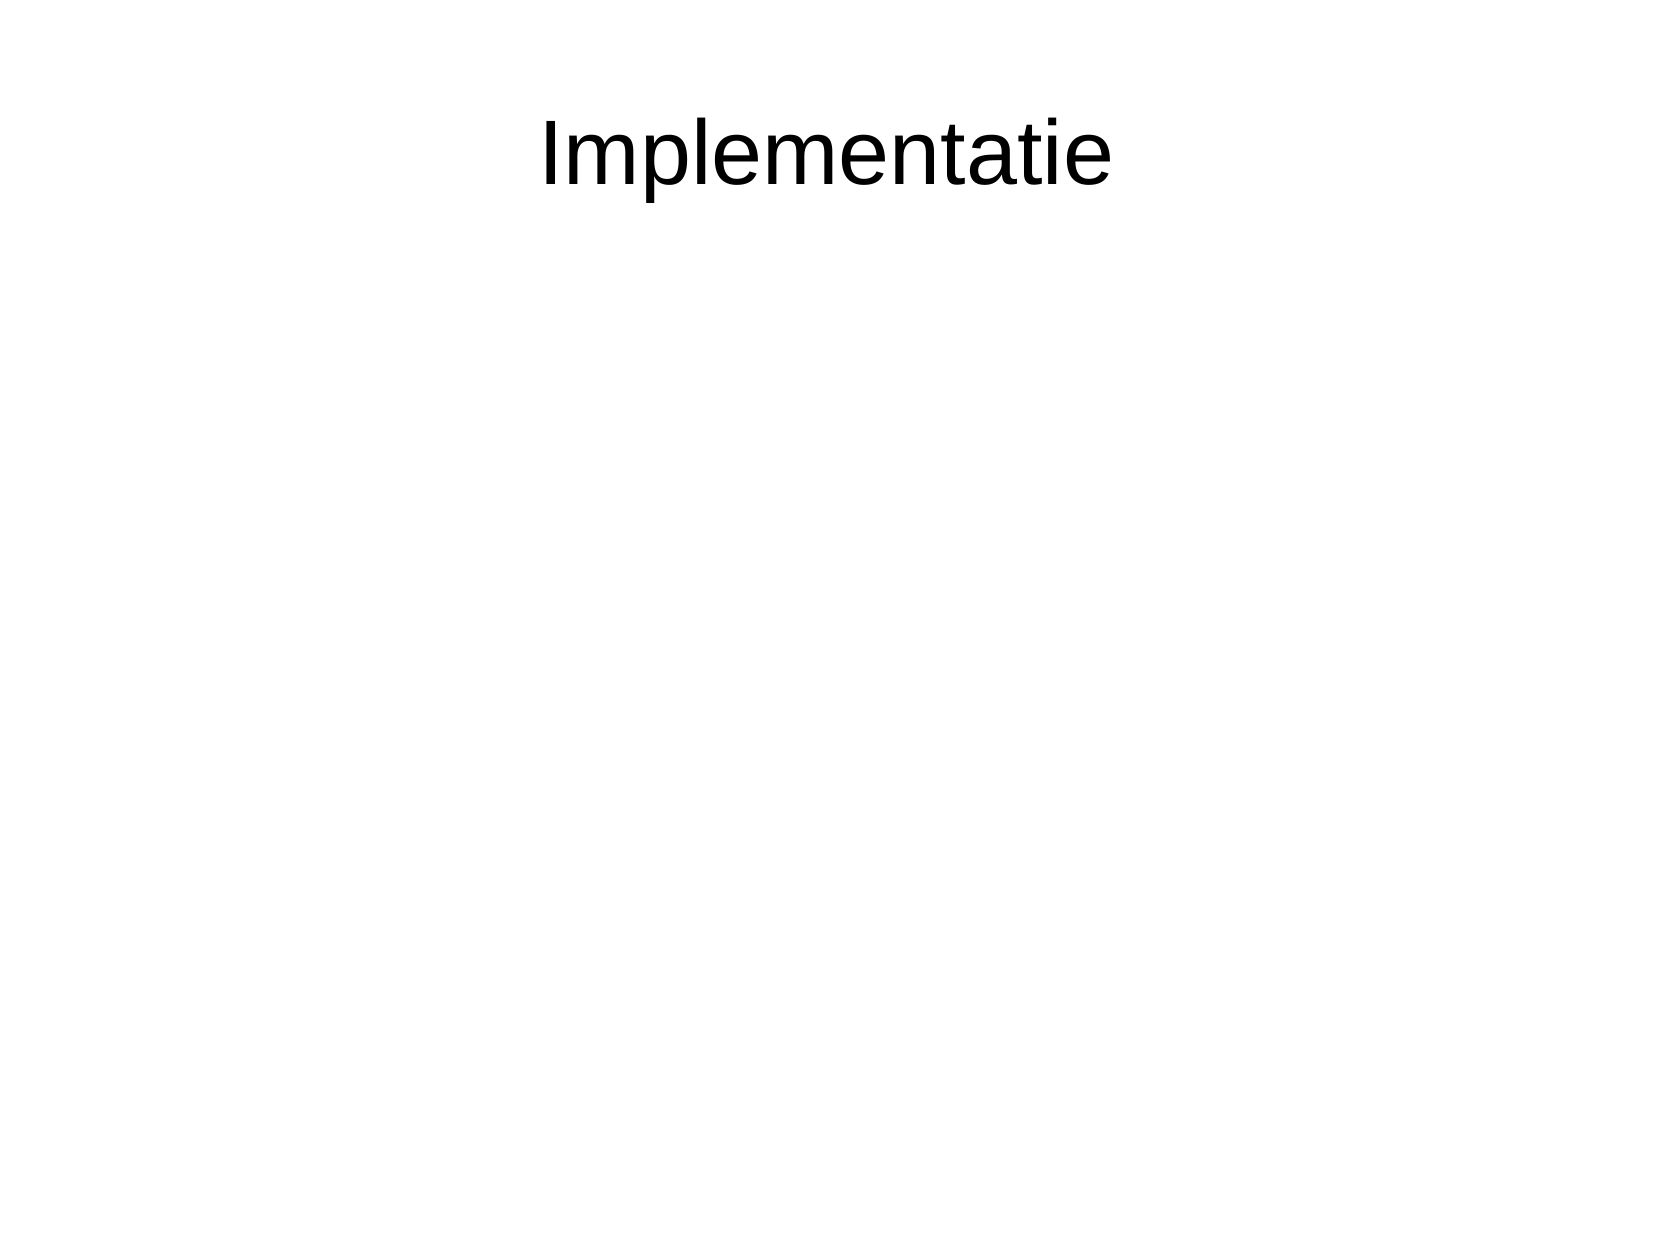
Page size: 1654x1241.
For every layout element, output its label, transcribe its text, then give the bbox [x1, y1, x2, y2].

title Implementatie [82, 49, 1571, 257]
